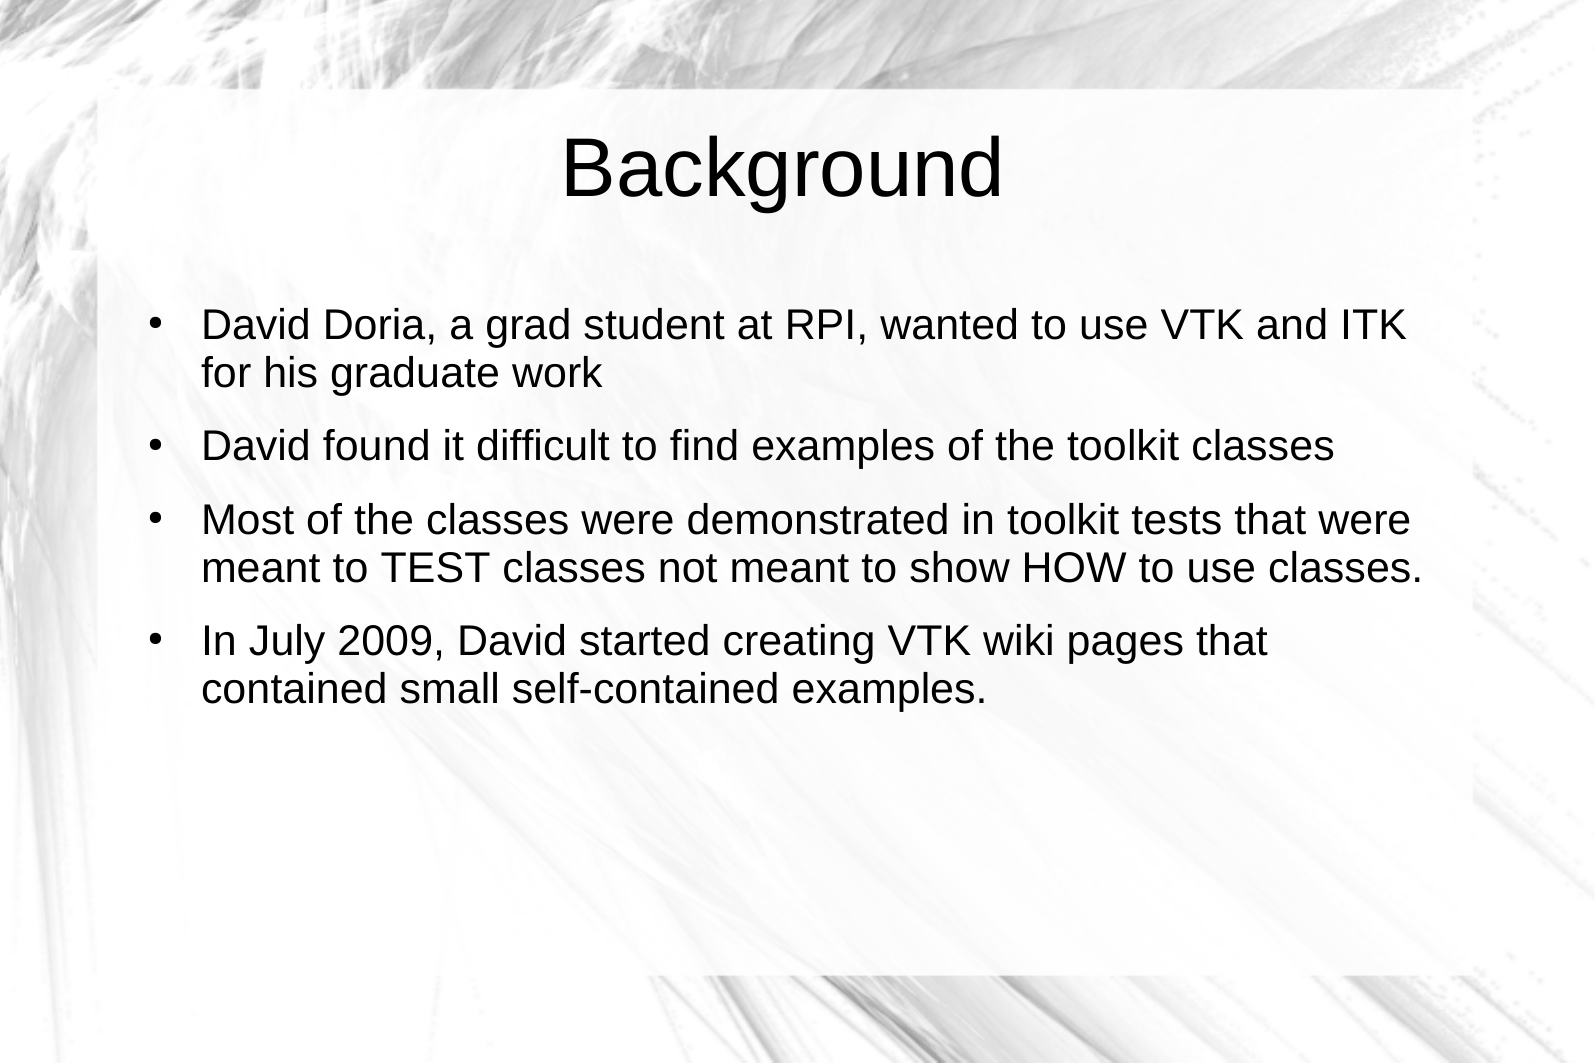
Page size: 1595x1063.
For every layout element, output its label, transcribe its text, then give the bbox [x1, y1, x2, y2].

picture [0, 0, 1595, 1063]
list David Doria, a grad student at RPI, wanted to use VTK and ITK for his graduate work David found it difficult to find examples of the toolkit classes Most of the classes were demonstrated in toolkit tests that were meant to TEST classes not meant to show HOW to use classes. In July 2009, David started creating VTK wiki pages that contained small self-contained examples. [130, 300, 1462, 971]
title Background [113, 96, 1453, 241]
